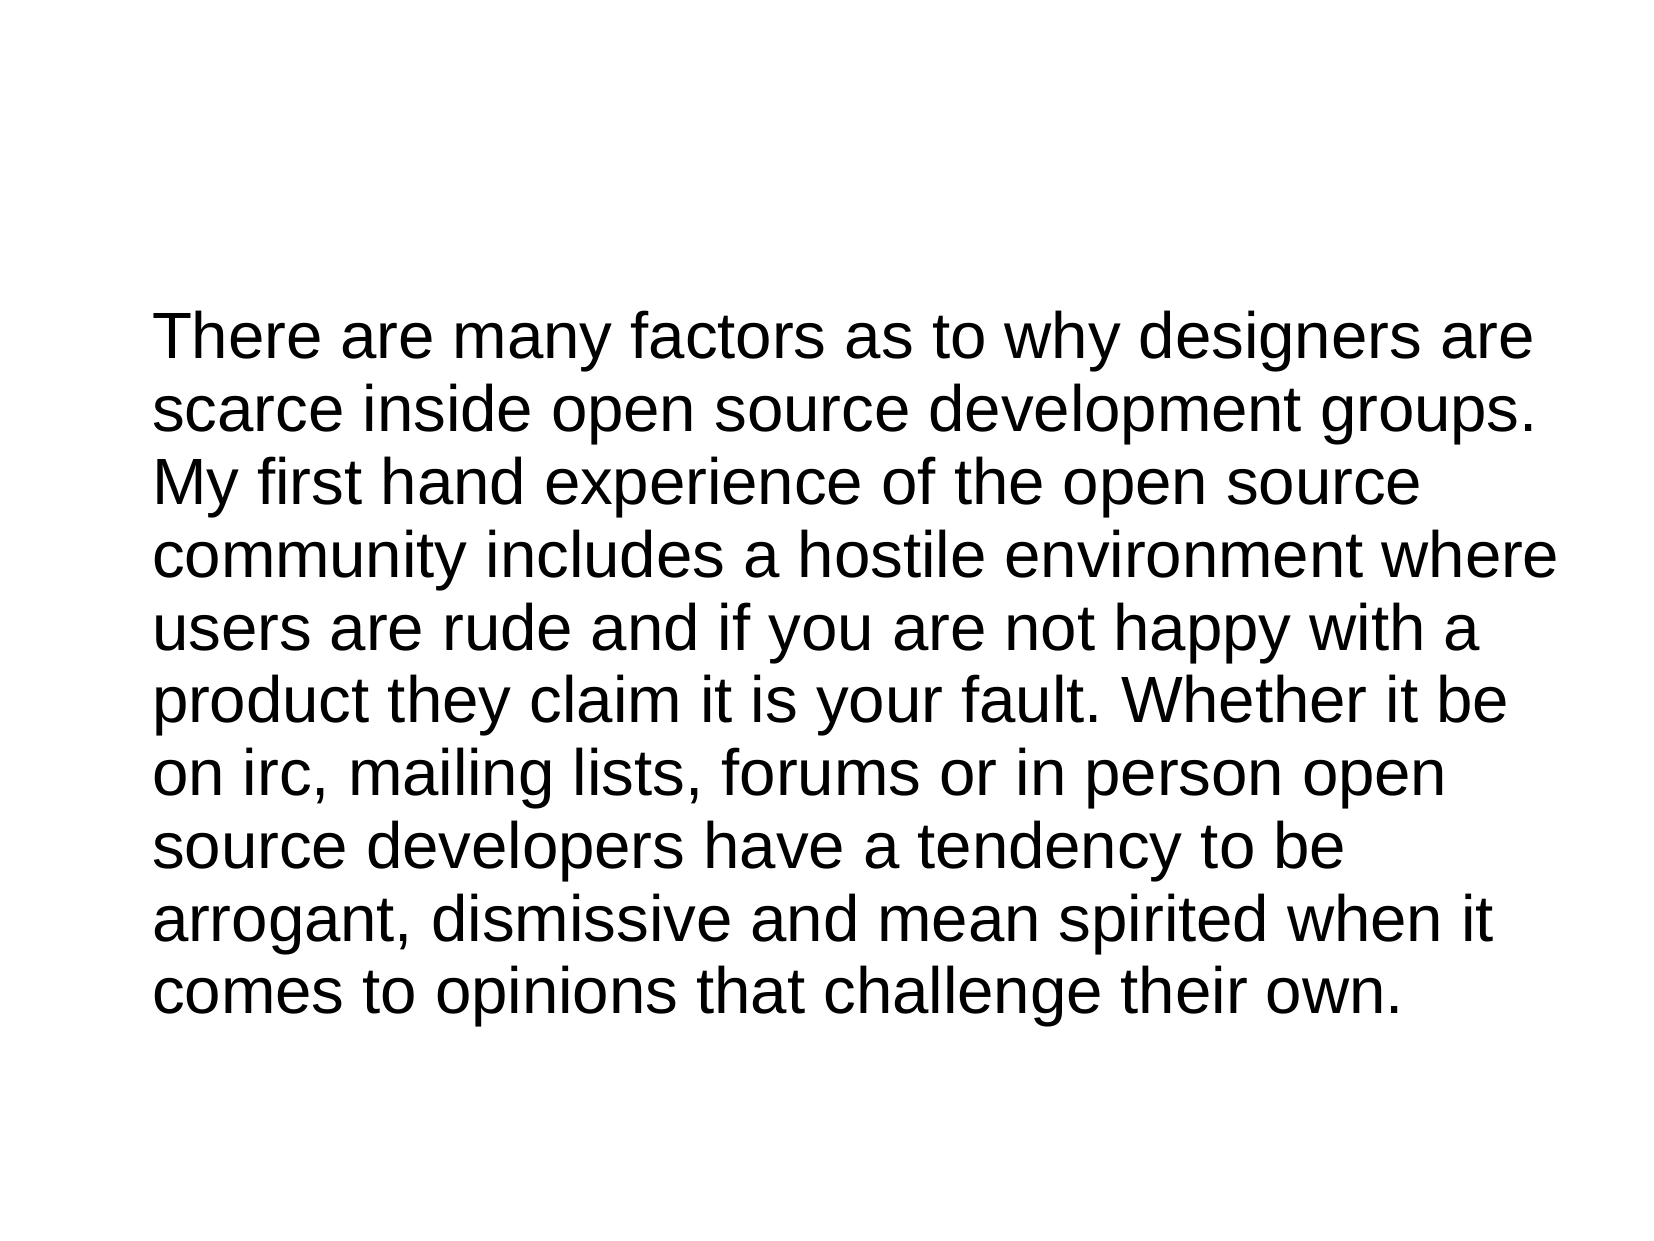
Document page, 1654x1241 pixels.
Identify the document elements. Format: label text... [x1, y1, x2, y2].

list There are many factors as to why designers are scarce inside open source development groups. My first hand experience of the open source community includes a hostile environment where users are rude and if you are not happy with a product they claim it is your fault. Whether it be on irc, mailing lists, forums or in person open source developers have a tendency to be arrogant, dismissive and mean spirited when it comes to opinions that challenge their own. [82, 300, 1571, 1109]
